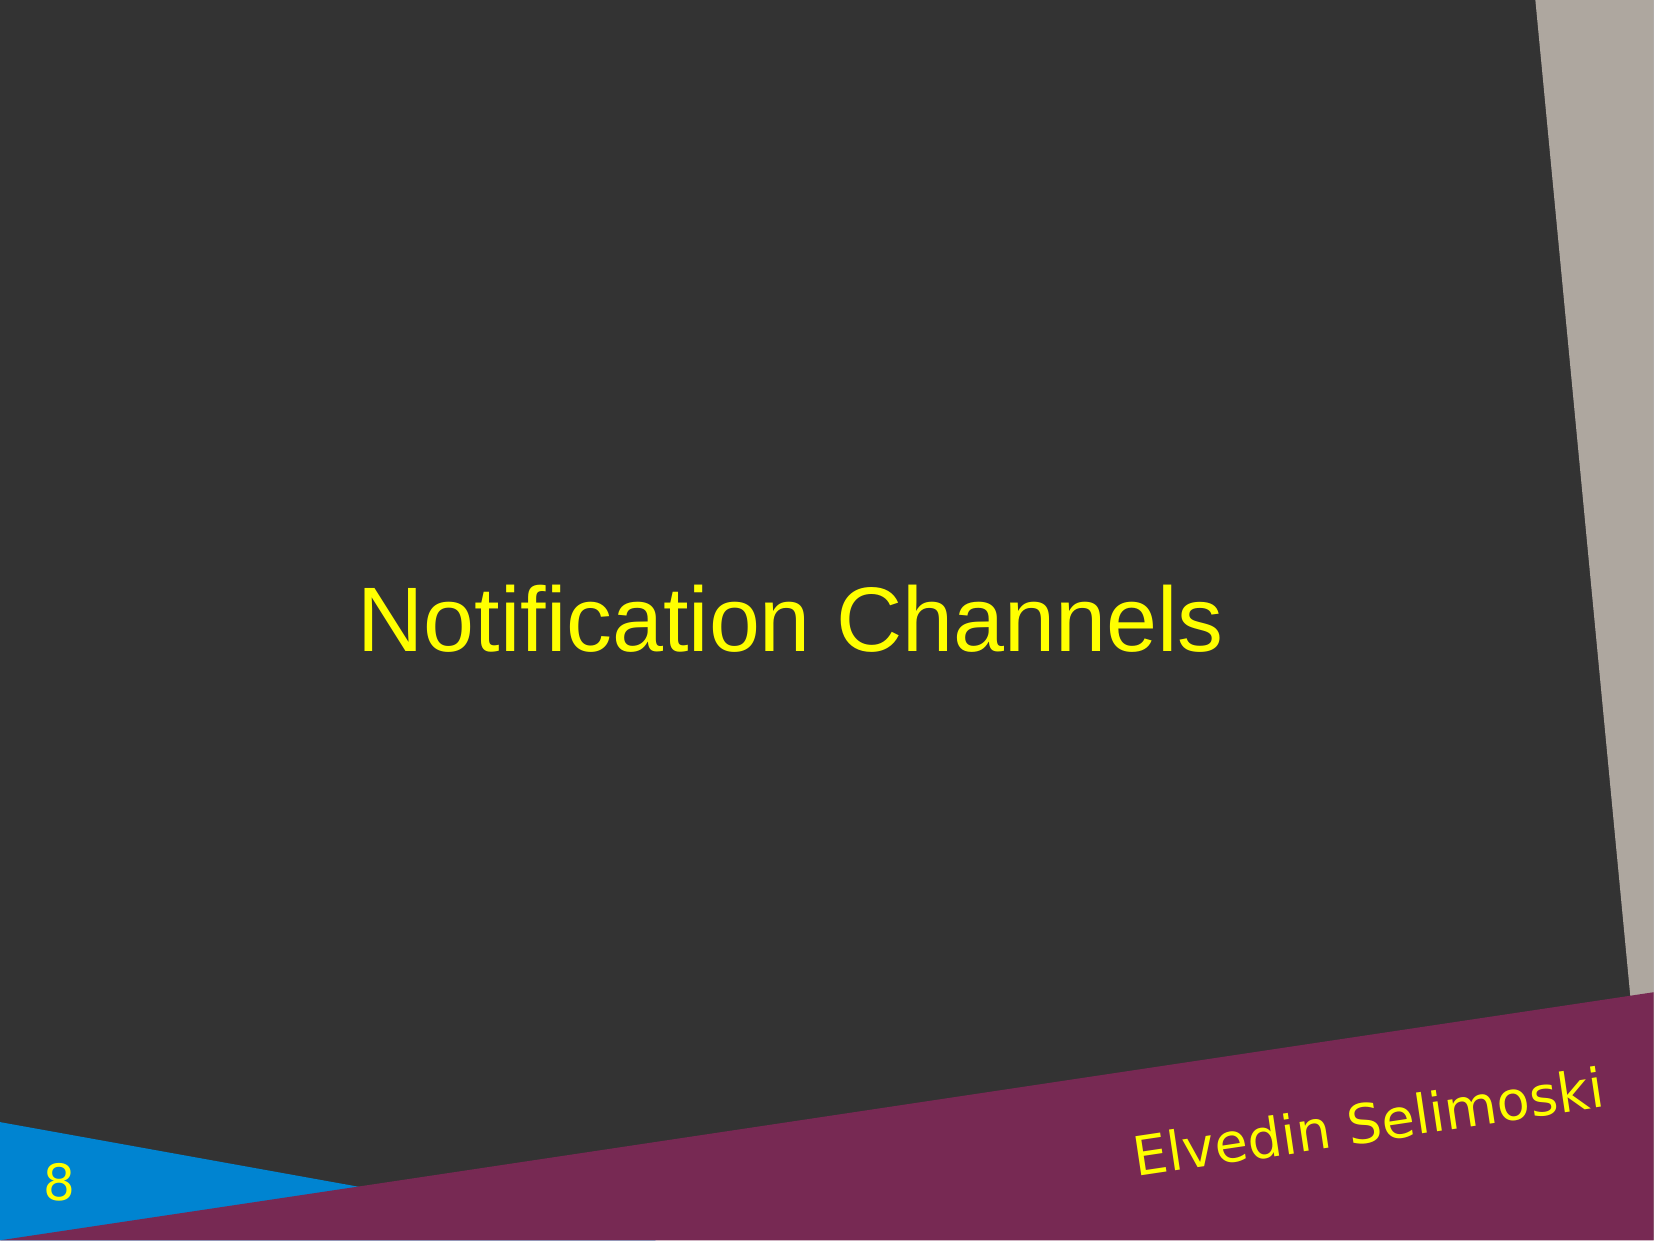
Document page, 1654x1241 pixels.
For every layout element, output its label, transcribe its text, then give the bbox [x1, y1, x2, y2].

title Notification Channels [47, 407, 1536, 833]
text_box Elvedin Selimoski [1052, 1015, 1629, 1239]
